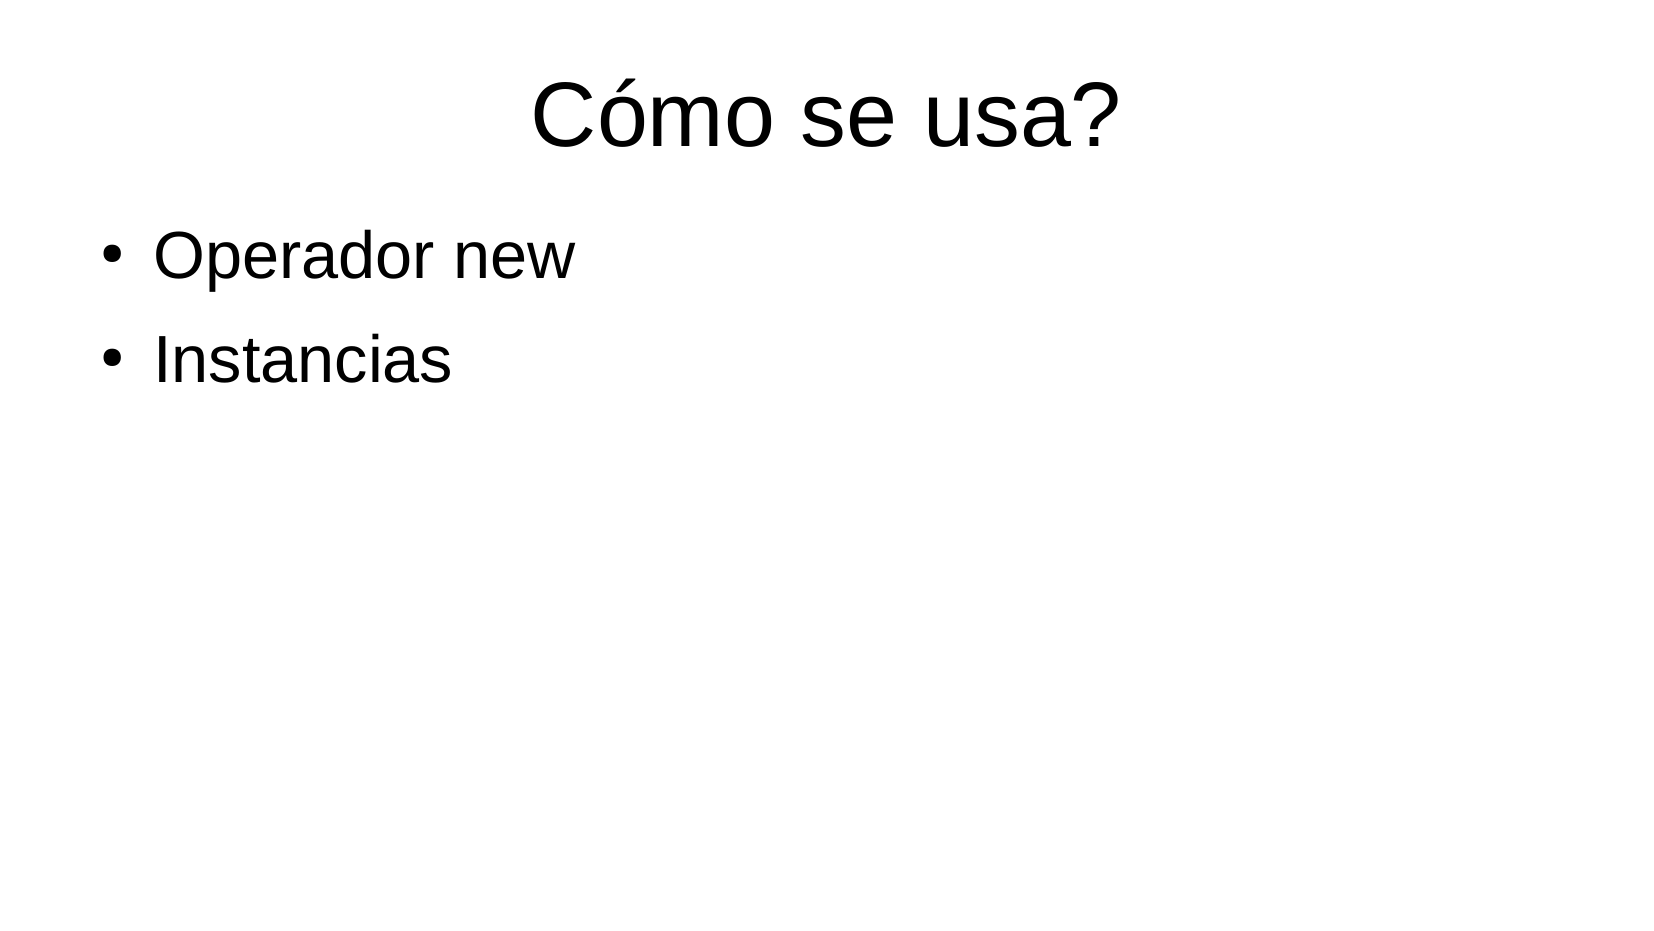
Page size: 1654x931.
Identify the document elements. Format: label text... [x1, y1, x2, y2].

list Operador new Instancias [82, 217, 1571, 758]
title Cómo se usa? [82, 37, 1571, 193]
